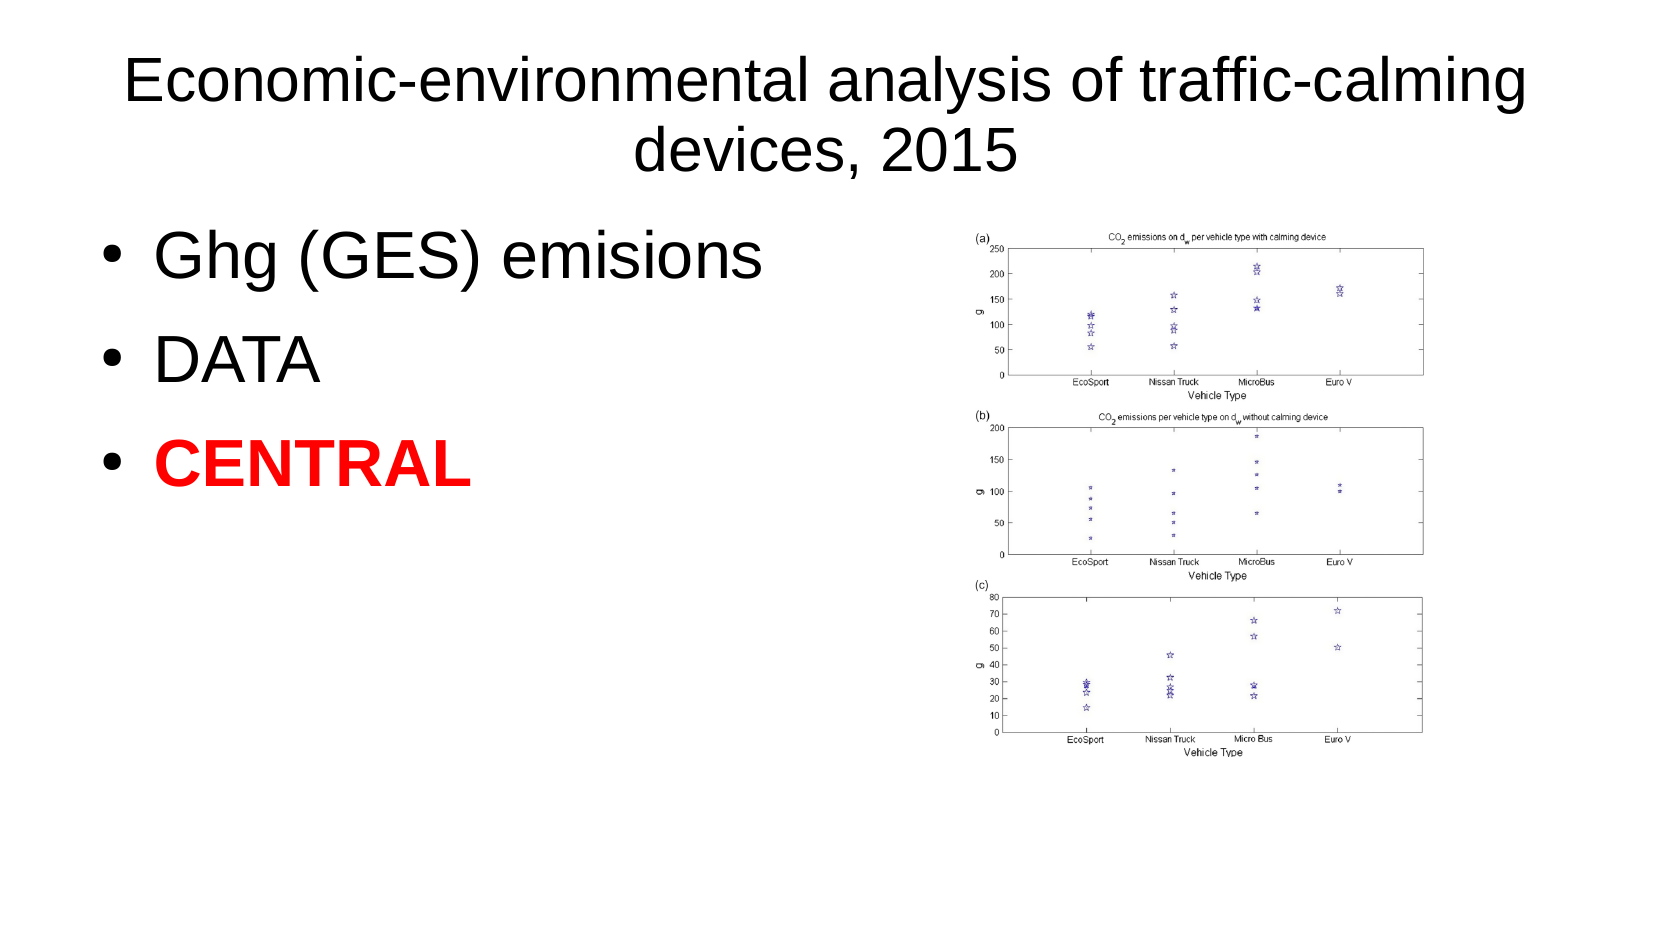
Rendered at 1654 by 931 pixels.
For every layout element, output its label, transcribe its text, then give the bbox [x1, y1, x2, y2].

picture [960, 217, 1457, 758]
title Economic-environmental analysis of trafﬁc-calming devices, 2015 [82, 37, 1571, 193]
list Ghg (GES) emisions DATA CENTRAL [82, 217, 809, 758]
